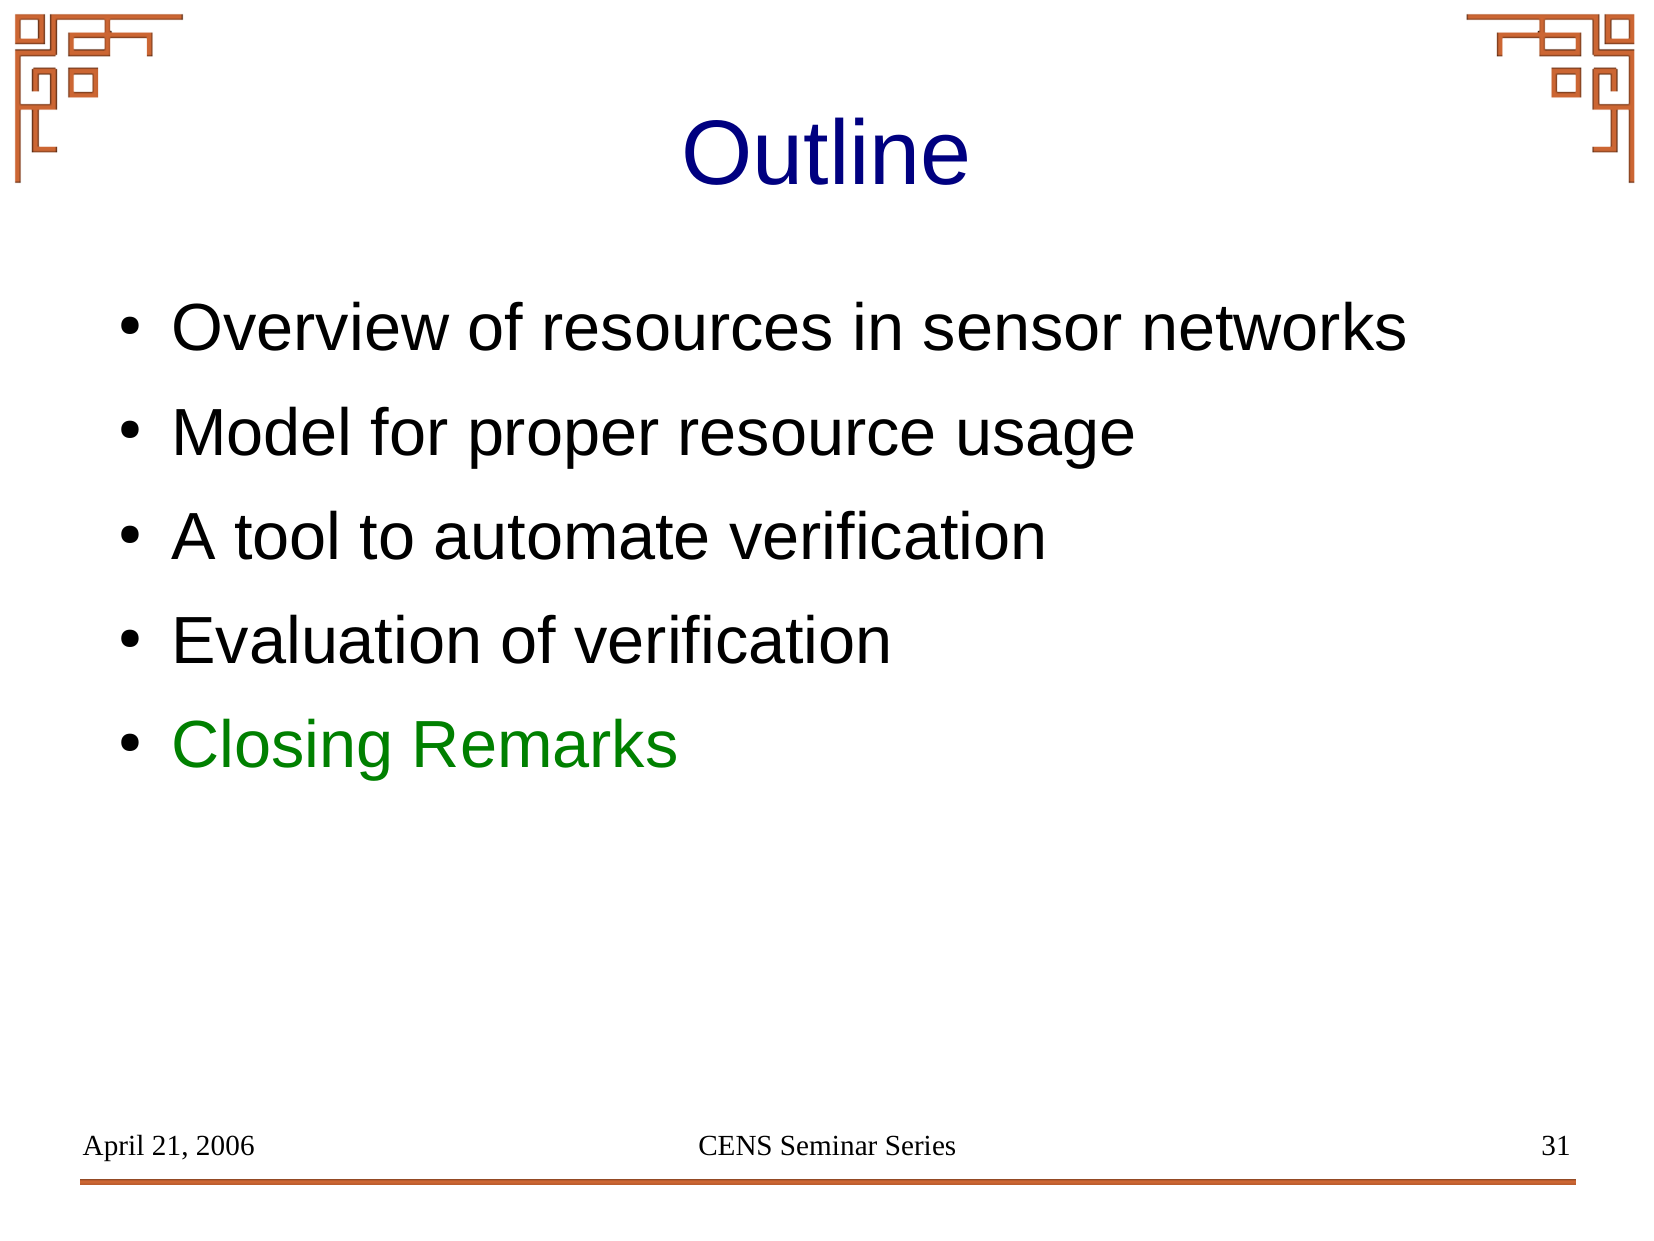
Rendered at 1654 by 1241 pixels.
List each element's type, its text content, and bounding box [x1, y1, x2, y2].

list Overview of resources in sensor networks Model for proper resource usage A tool to automate verification Evaluation of verification Closing Remarks [82, 290, 1571, 1109]
picture [0, 0, 194, 194]
picture [80, 1179, 1576, 1185]
picture [1456, 0, 1650, 194]
title Outline [82, 49, 1571, 257]
